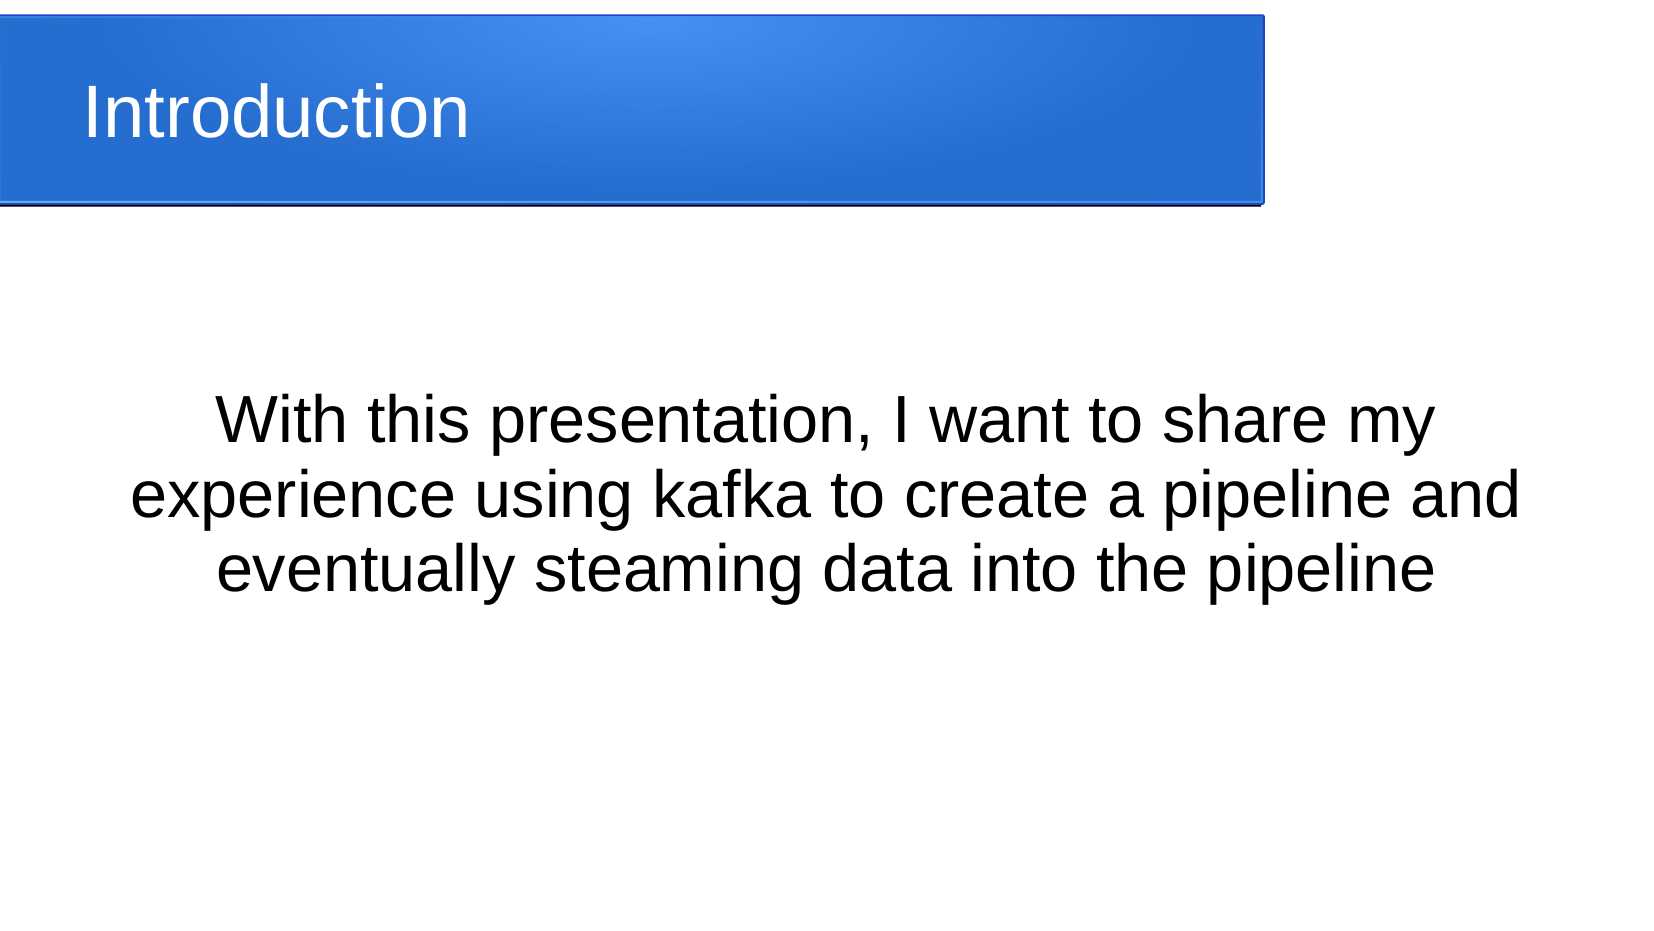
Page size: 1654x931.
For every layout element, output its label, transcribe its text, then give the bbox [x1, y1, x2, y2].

subtitle With this presentation, I want to share my experience using kafka to create a pipeline and eventually steaming data into the pipeline [82, 224, 1571, 764]
title Introduction [82, 35, 1235, 189]
